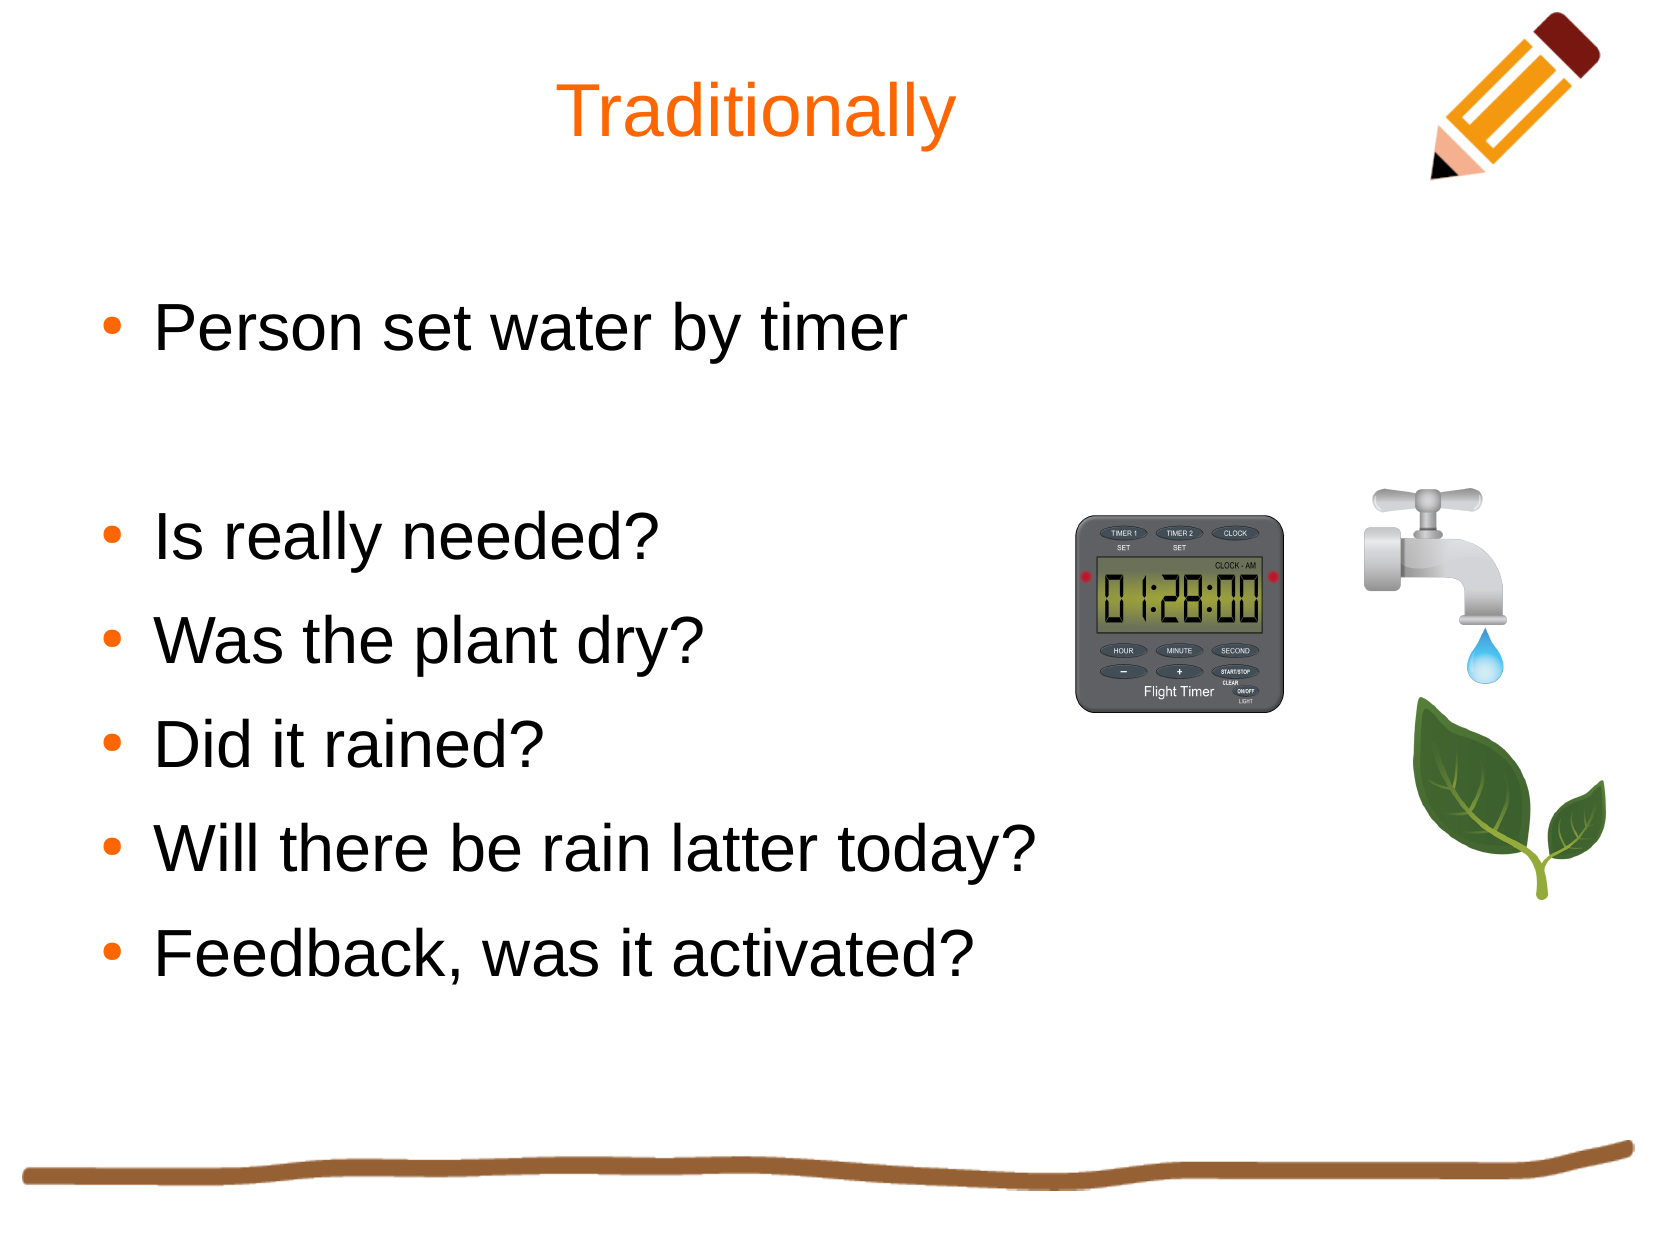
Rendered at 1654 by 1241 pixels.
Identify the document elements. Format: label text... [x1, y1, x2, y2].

picture [22, 1140, 1635, 1191]
list Person set water by timer Is really needed? Was the plant dry? Did it rained? Will there be rain latter today? Feedback, was it activated? [82, 290, 1571, 1122]
picture [1430, 12, 1601, 181]
picture [1055, 496, 1304, 732]
picture [1413, 697, 1606, 901]
picture [1364, 488, 1507, 684]
title Traditionally [82, 49, 1430, 172]
